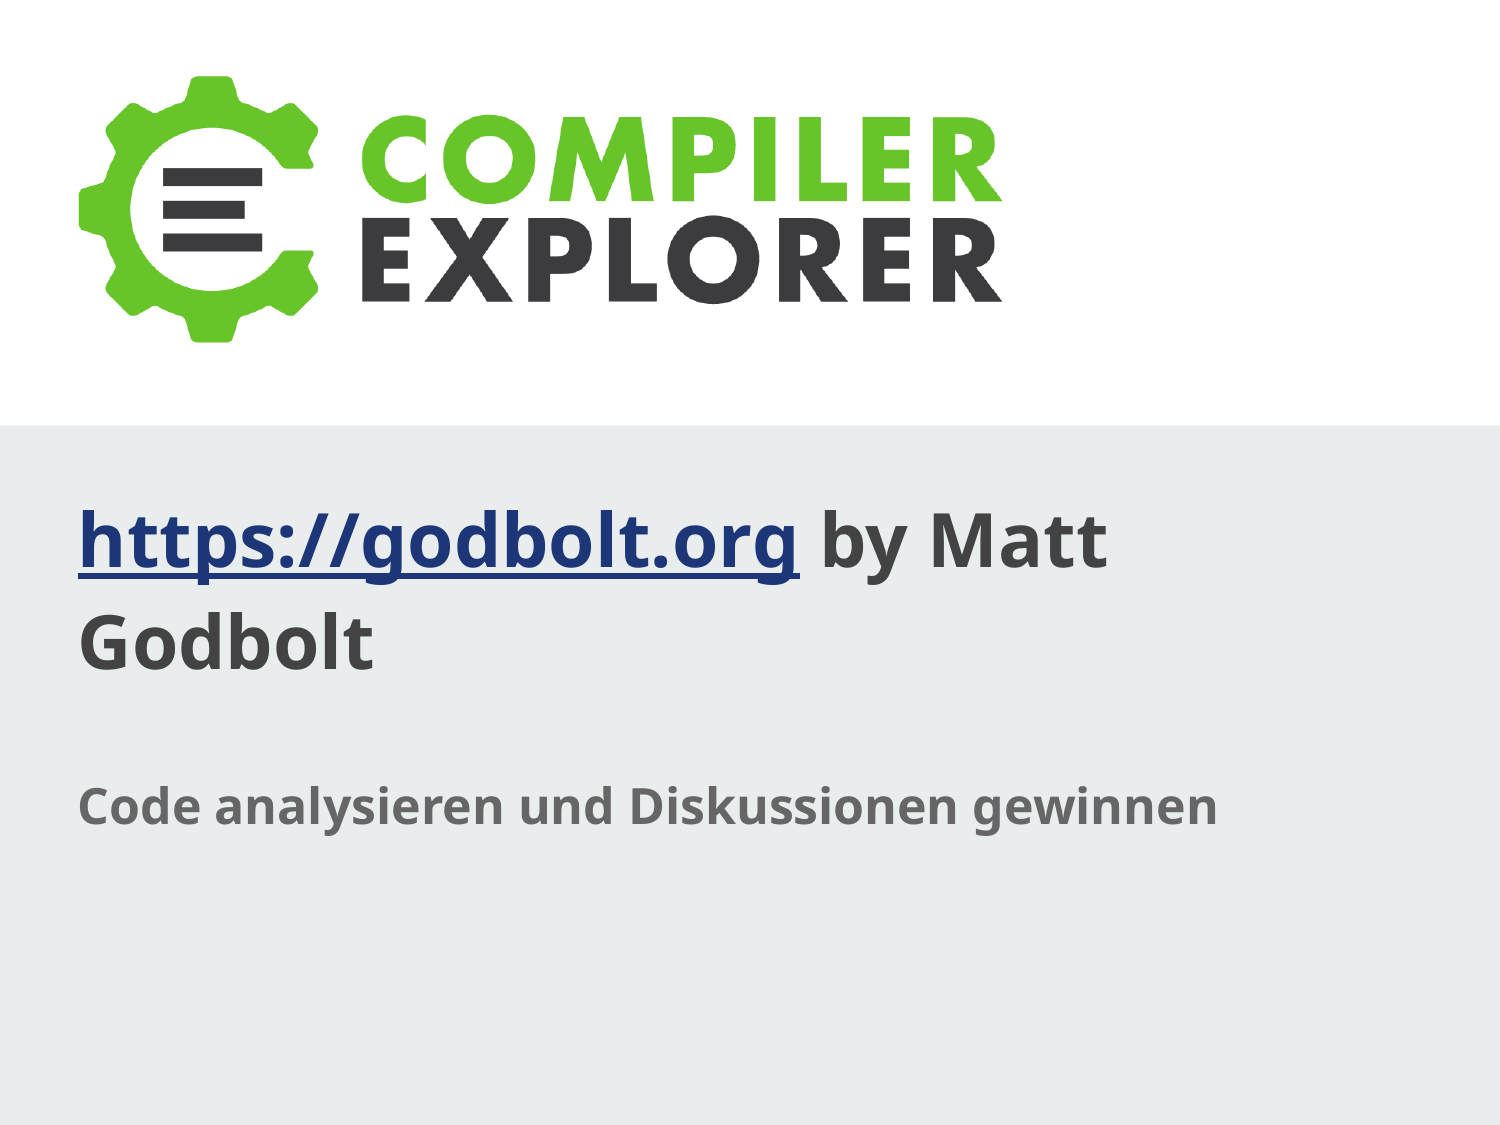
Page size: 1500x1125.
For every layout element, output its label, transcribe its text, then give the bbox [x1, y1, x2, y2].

text_box [0, 0, 1500, 426]
picture [71, 68, 1020, 358]
title https://godbolt.org by Matt Godbolt Code analysieren und Diskussionen gewinnen [62, 477, 1425, 864]
